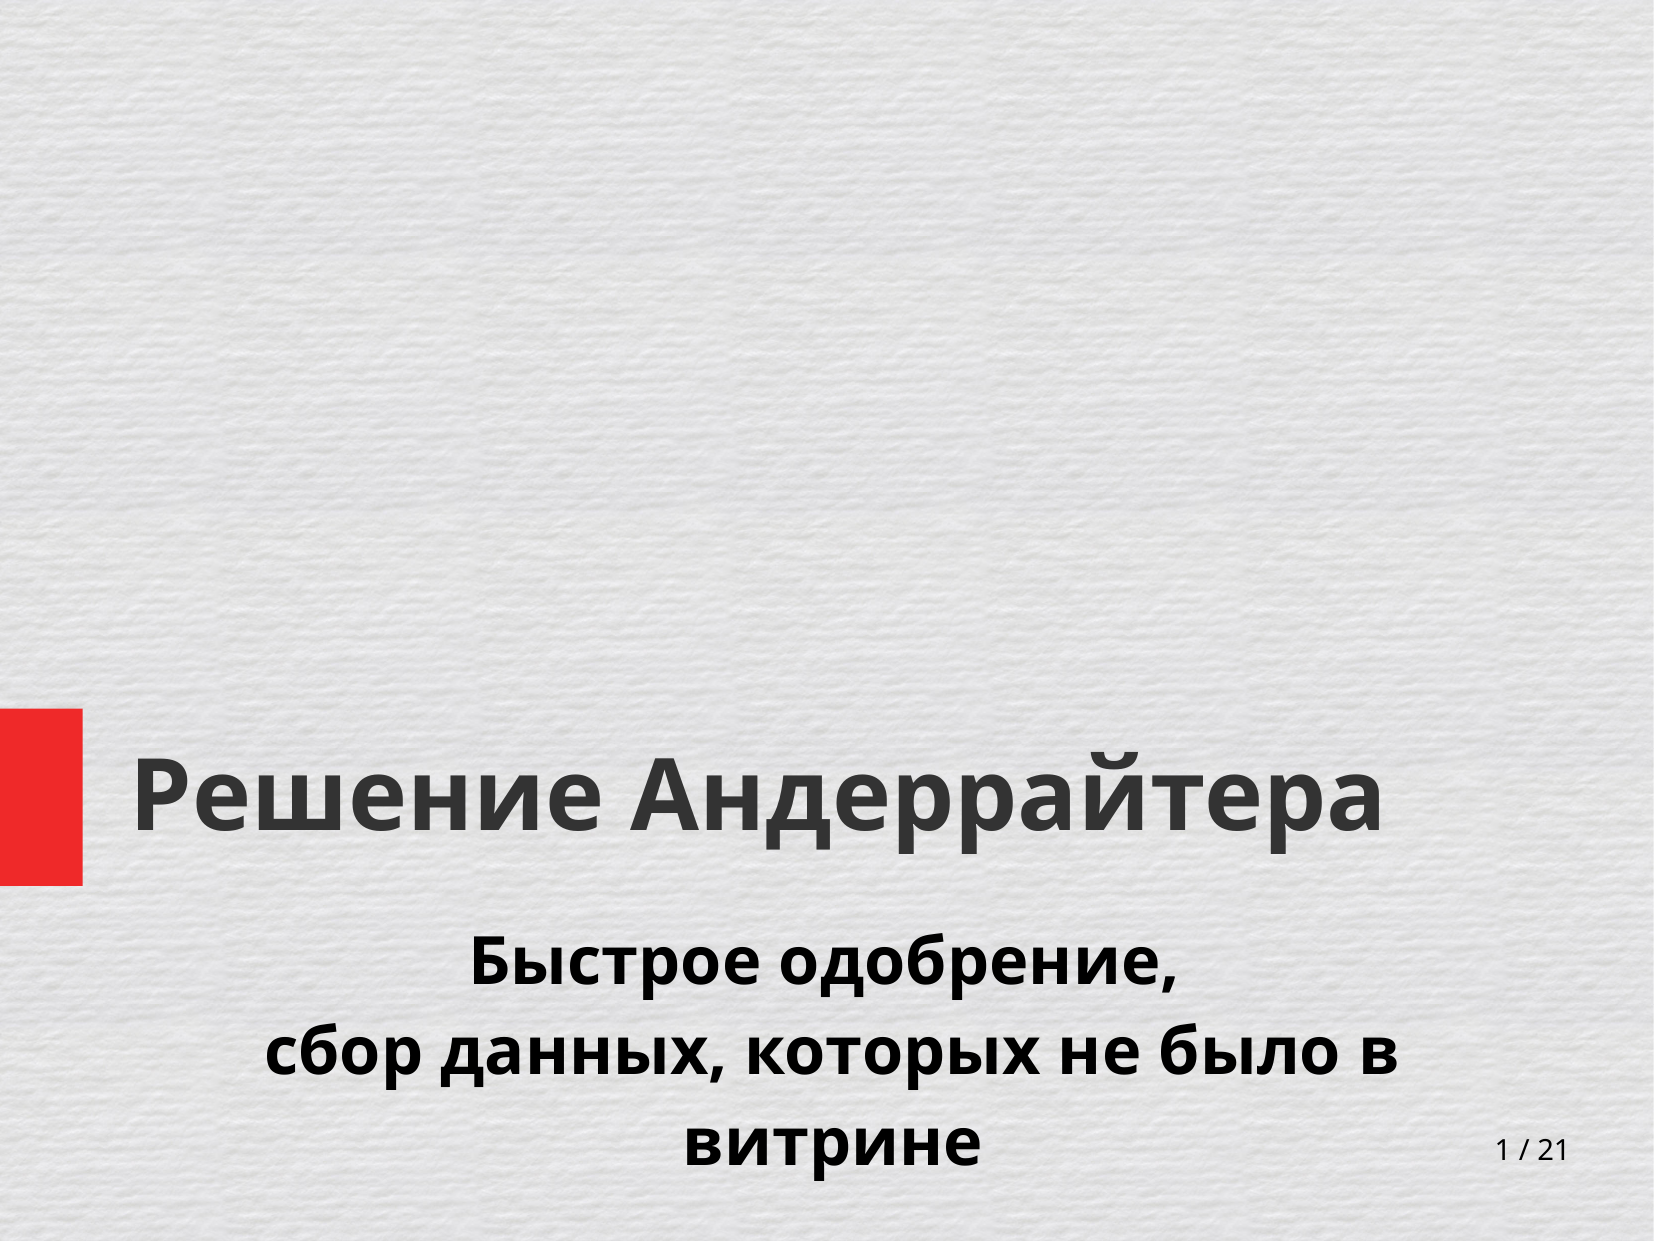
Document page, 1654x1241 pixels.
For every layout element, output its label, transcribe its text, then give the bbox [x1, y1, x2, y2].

title Решение Андеррайтера [129, 655, 1536, 912]
picture [0, 0, 1654, 1241]
subtitle Быстрое одобрение, сбор данных, которых не было в витрине [129, 912, 1536, 1186]
